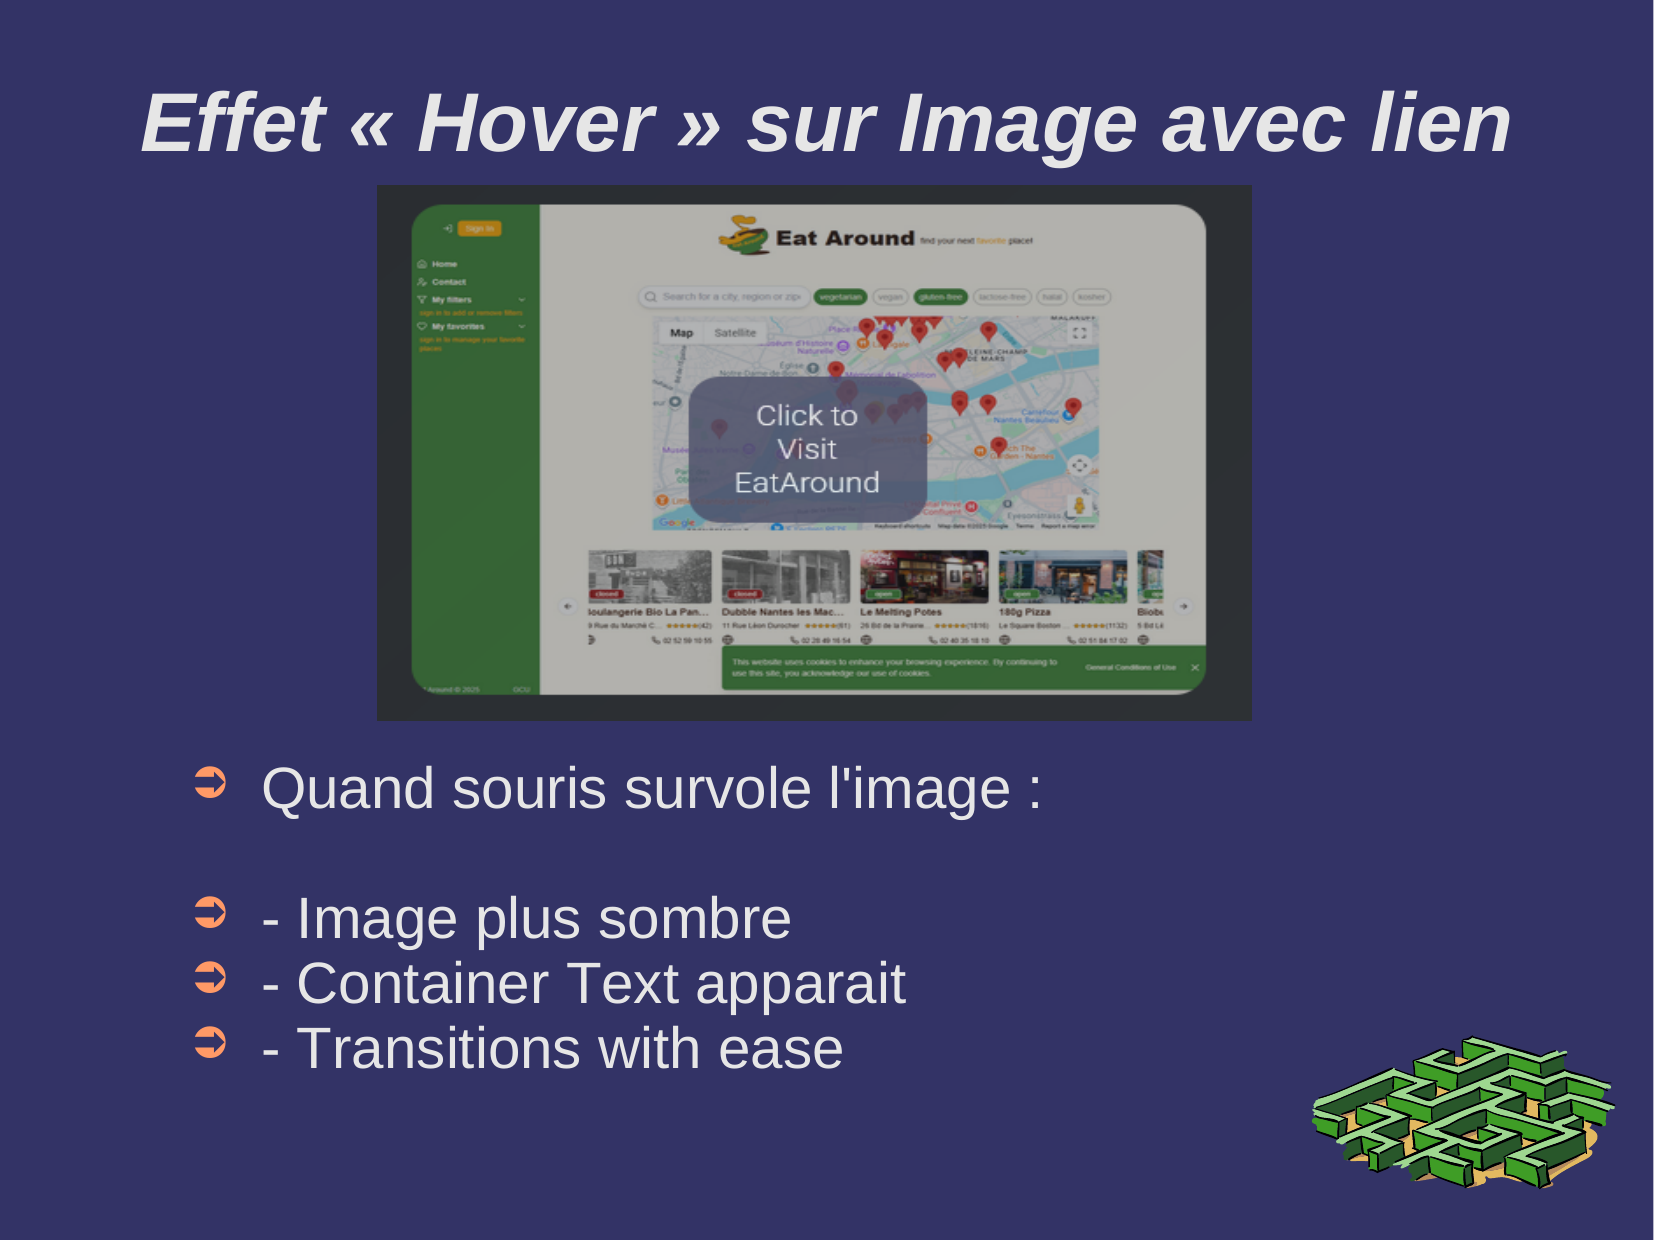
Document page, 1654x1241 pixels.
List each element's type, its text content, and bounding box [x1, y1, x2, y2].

list Quand souris survole l'image : - Image plus sombre - Container Text apparait - Transitions with ease [178, 755, 1570, 1147]
picture [377, 185, 1252, 721]
title Effet « Hover » sur Image avec lien [121, 19, 1534, 227]
